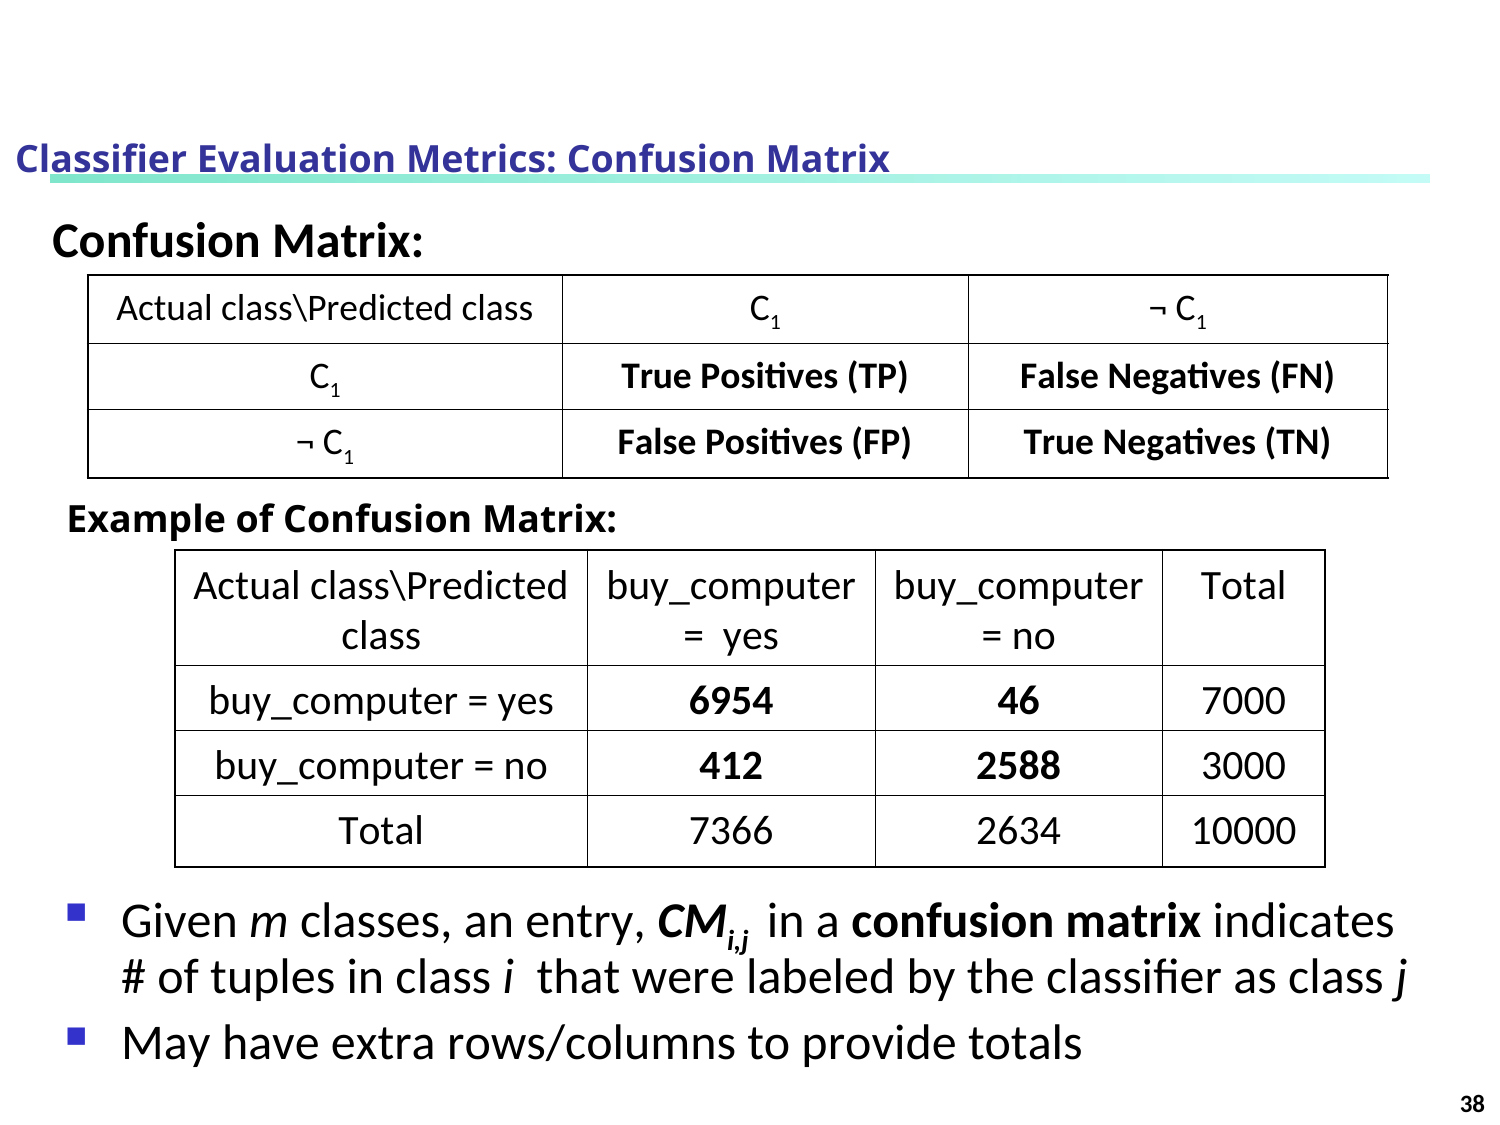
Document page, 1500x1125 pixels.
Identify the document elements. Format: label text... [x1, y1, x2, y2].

table_cell buy_computer = yes [176, 666, 587, 730]
table_cell Total [176, 796, 587, 866]
text_box <number> [1187, 1062, 1500, 1125]
table_cell 7366 [588, 796, 875, 866]
text_box Example of Confusion Matrix: [51, 487, 633, 548]
table_header Total [1163, 551, 1324, 665]
list Given m classes, an entry, CMi,j in a confusion matrix indicates # of tuples in class i that were labeled by the classifier as class j May have extra rows/columns to provide totals [49, 881, 1438, 1088]
table_cell 10000 [1163, 796, 1324, 866]
table_header ¬ C1 [969, 276, 1387, 343]
table_cell False Positives (FP) [563, 410, 968, 477]
table_header C1 [563, 276, 968, 343]
table_cell buy_computer = no [176, 731, 587, 795]
table_header buy_computer = yes [588, 551, 875, 665]
table_cell 6954 [588, 666, 875, 730]
table_cell False Negatives (FN) [969, 344, 1387, 409]
table_cell C1 [89, 344, 562, 409]
title Classifier Evaluation Metrics: Confusion Matrix [0, 0, 1500, 188]
table_cell True Positives (TP) [563, 344, 968, 409]
table_cell 46 [876, 666, 1162, 730]
table_cell 2588 [876, 731, 1162, 795]
table_cell ¬ C1 [89, 410, 562, 477]
table_cell 2634 [876, 796, 1162, 866]
table_cell True Negatives (TN) [969, 410, 1387, 477]
table_header Actual class\Predicted class [89, 276, 562, 343]
table_cell 3000 [1163, 731, 1324, 795]
table_header Actual class\Predicted class [176, 551, 587, 665]
table_header buy_computer = no [876, 551, 1162, 665]
text_box Confusion Matrix: [37, 199, 466, 276]
table_cell 7000 [1163, 666, 1324, 730]
table_cell 412 [588, 731, 875, 795]
